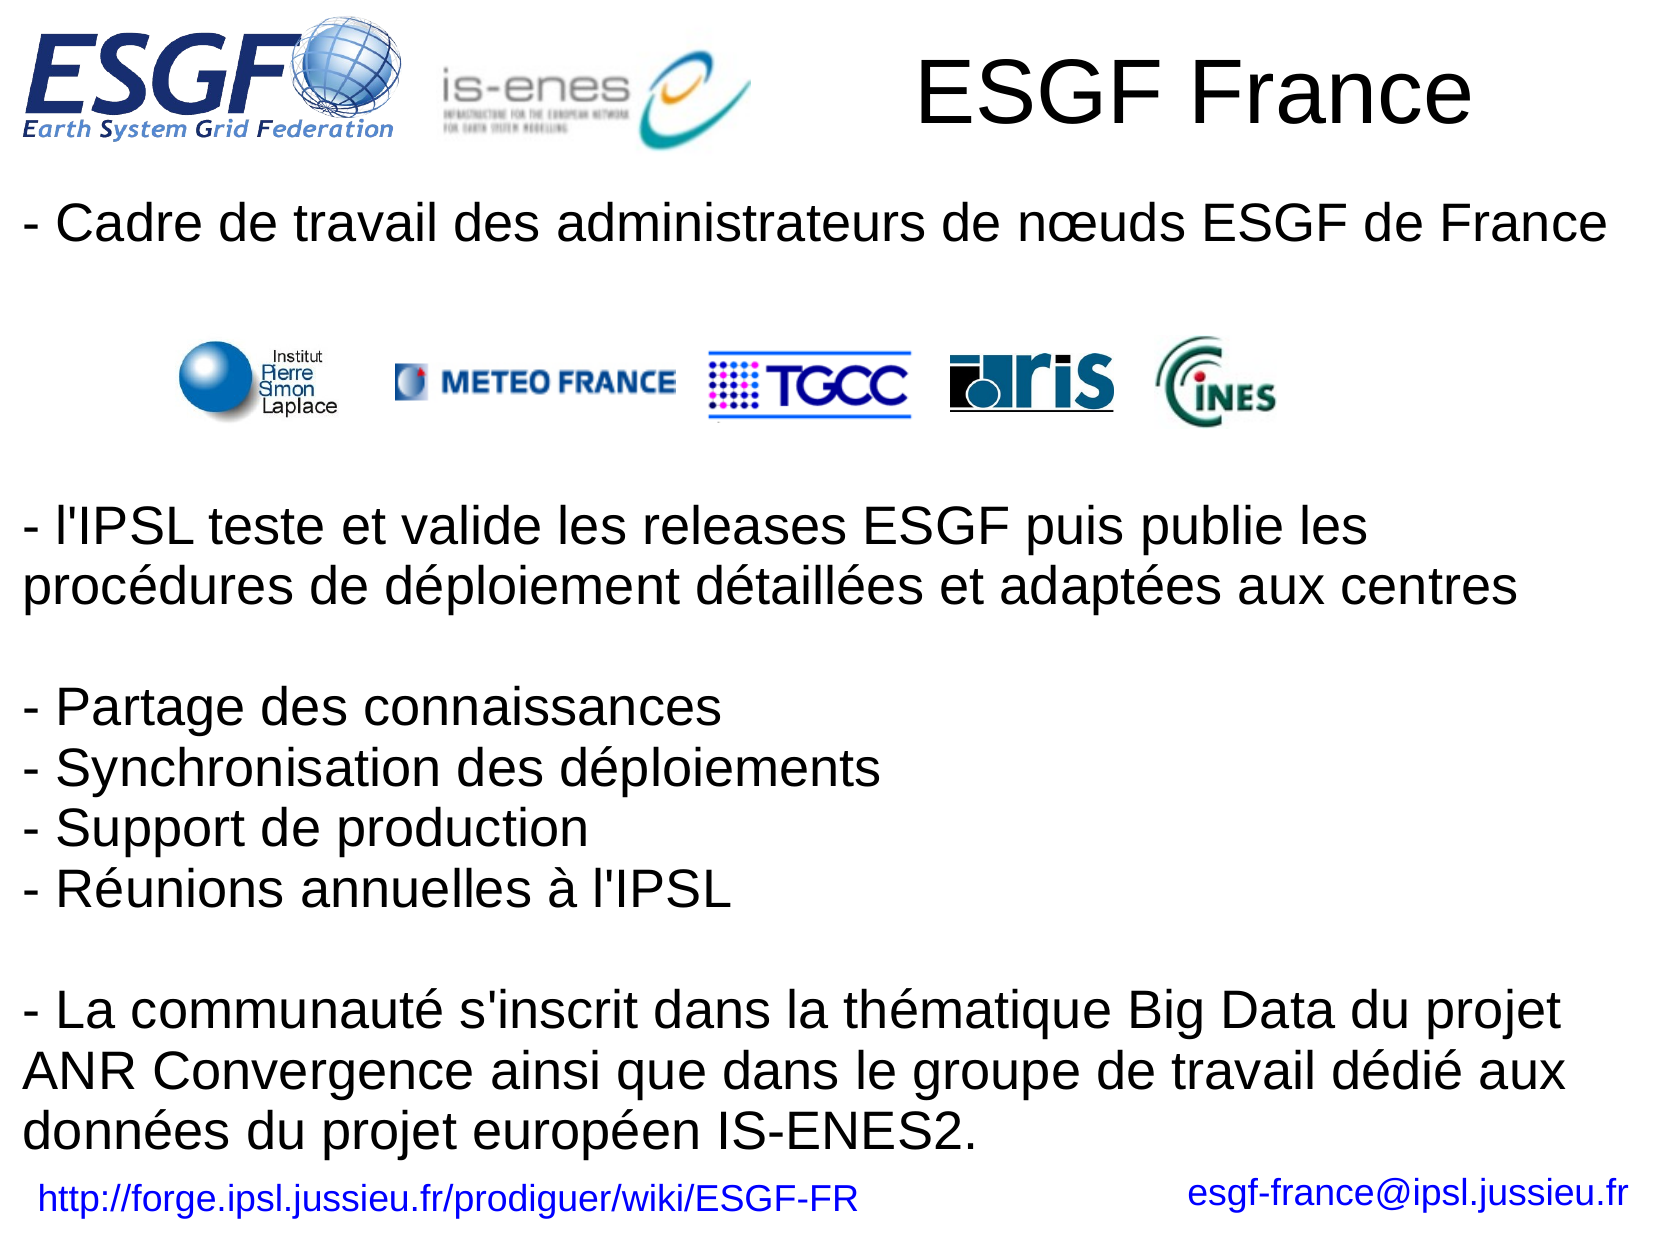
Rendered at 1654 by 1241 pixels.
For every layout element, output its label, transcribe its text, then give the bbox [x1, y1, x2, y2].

subtitle - Cadre de travail des administrateurs de nœuds ESGF de France - l'IPSL teste et valide les releases ESGF puis publie les procédures de déploiement détaillées et adaptées aux centres - Partage des connaissances - Synchronisation des déploiements - Support de production - Réunions annuelles à l'IPSL - La communauté s'inscrit dans la thématique Big Data du projet ANR Convergence ainsi que dans le groupe de travail dédié aux données du projet européen IS-ENES2. [22, 183, 1621, 1170]
picture [15, 14, 406, 151]
title ESGF France [450, 0, 1654, 196]
picture [395, 362, 676, 403]
picture [950, 353, 1114, 412]
text_box esgf-france@ipsl.jussieu.fr [791, 1164, 1644, 1221]
text_box http://forge.ipsl.jussieu.fr/prodiguer/wiki/ESGF-FR [22, 1170, 875, 1227]
picture [1093, 353, 1114, 385]
picture [436, 3, 751, 171]
picture [163, 327, 361, 438]
picture [1154, 335, 1277, 429]
picture [705, 347, 916, 423]
